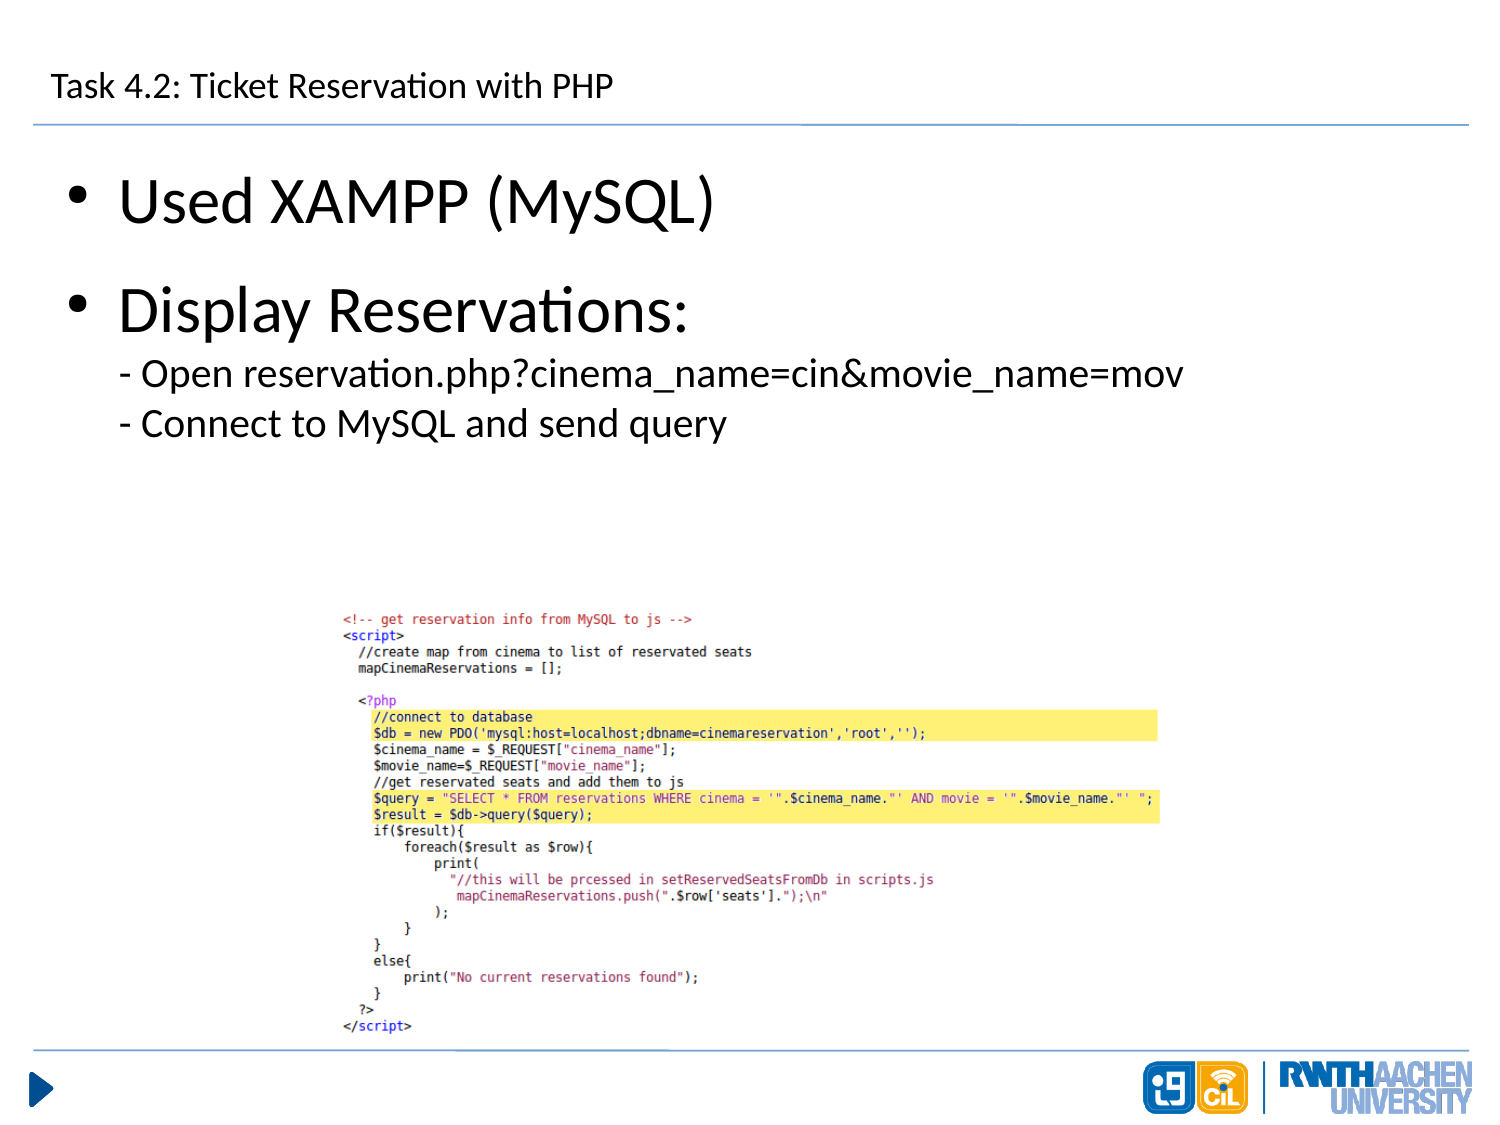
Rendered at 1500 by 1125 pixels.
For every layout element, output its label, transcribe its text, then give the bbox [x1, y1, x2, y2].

picture [1143, 1061, 1472, 1114]
list Used XAMPP (MySQL) Display Reservations: - Open reservation.php?cinema_name=cin&movie_name=mov - Connect to MySQL and send query [33, 149, 1469, 572]
picture [340, 611, 1162, 1035]
title Task 4.2: Ticket Reservation with PHP [35, 42, 1469, 125]
